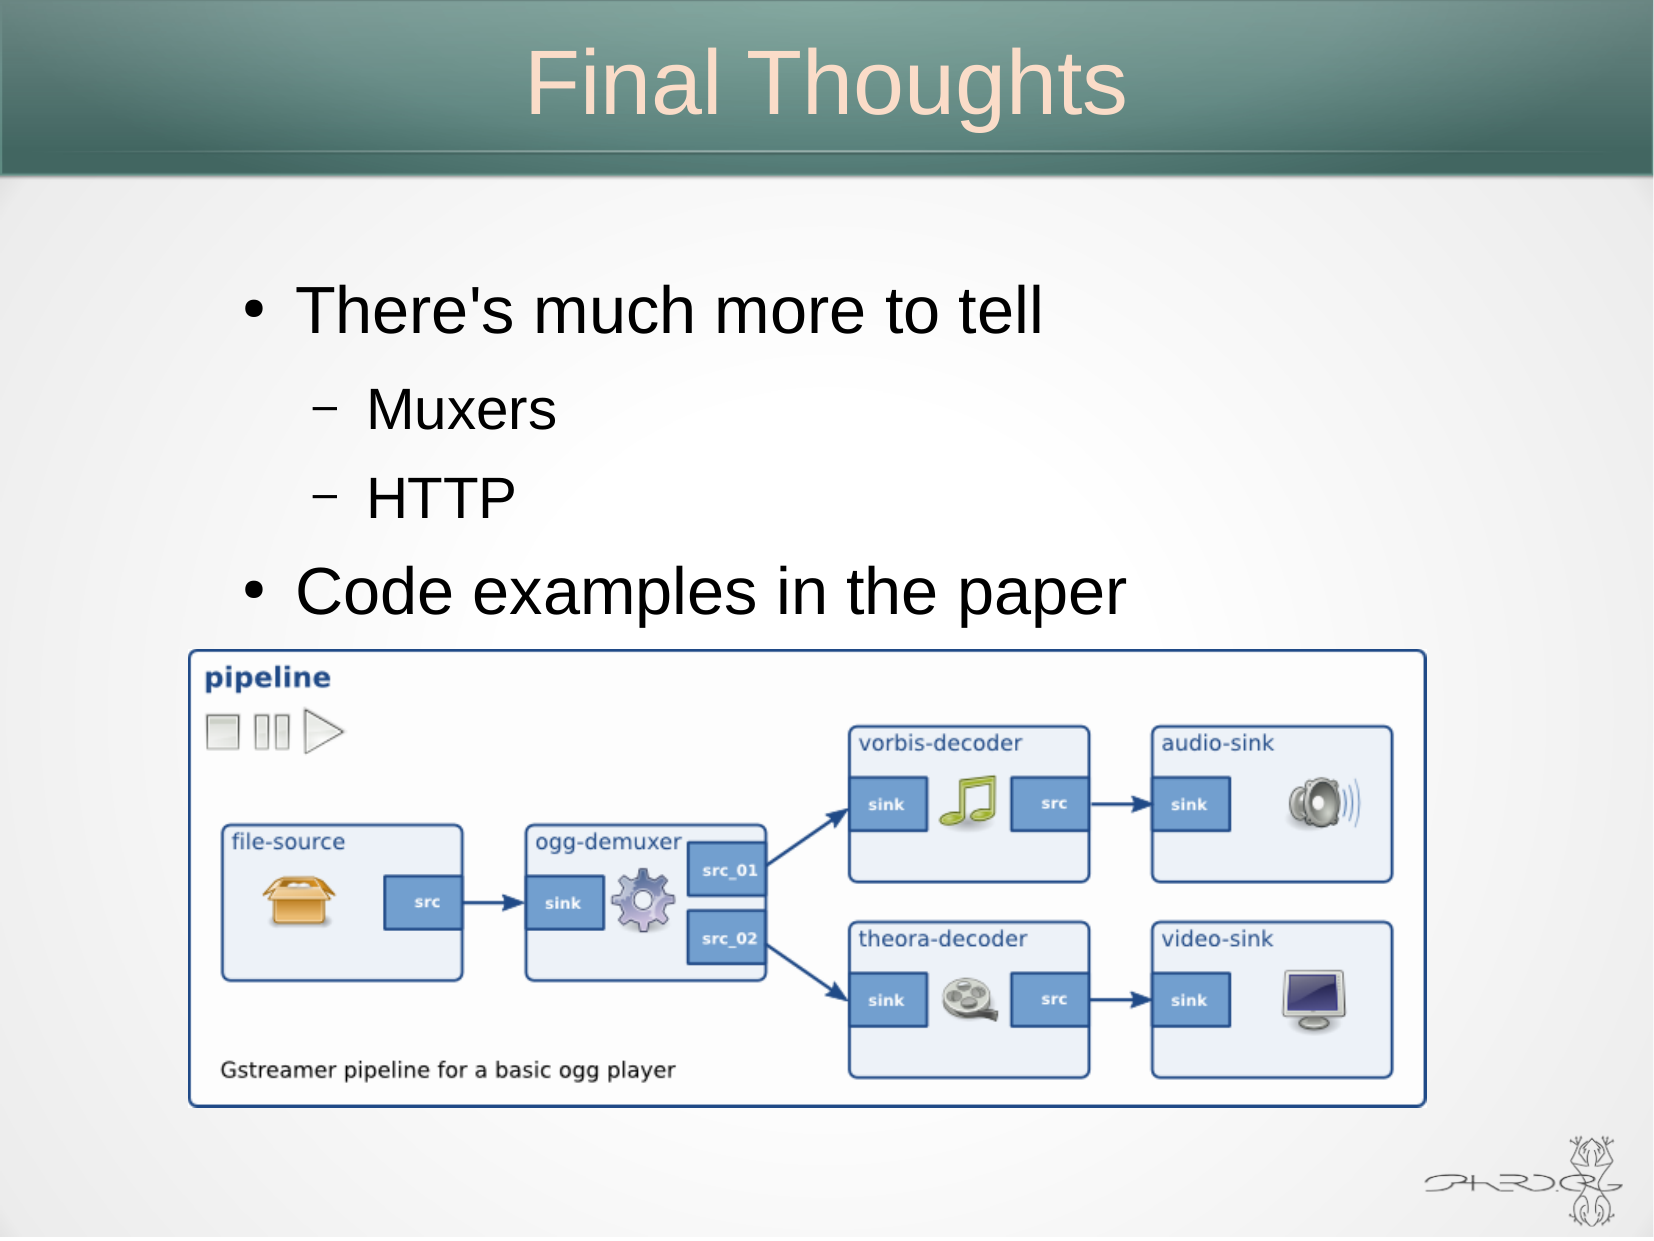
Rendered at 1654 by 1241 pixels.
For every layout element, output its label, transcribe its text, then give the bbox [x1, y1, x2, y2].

title Final Thoughts [82, 11, 1571, 154]
list There's much more to tell Muxers HTTP Code examples in the paper [224, 272, 1430, 993]
picture [0, 0, 1654, 1237]
